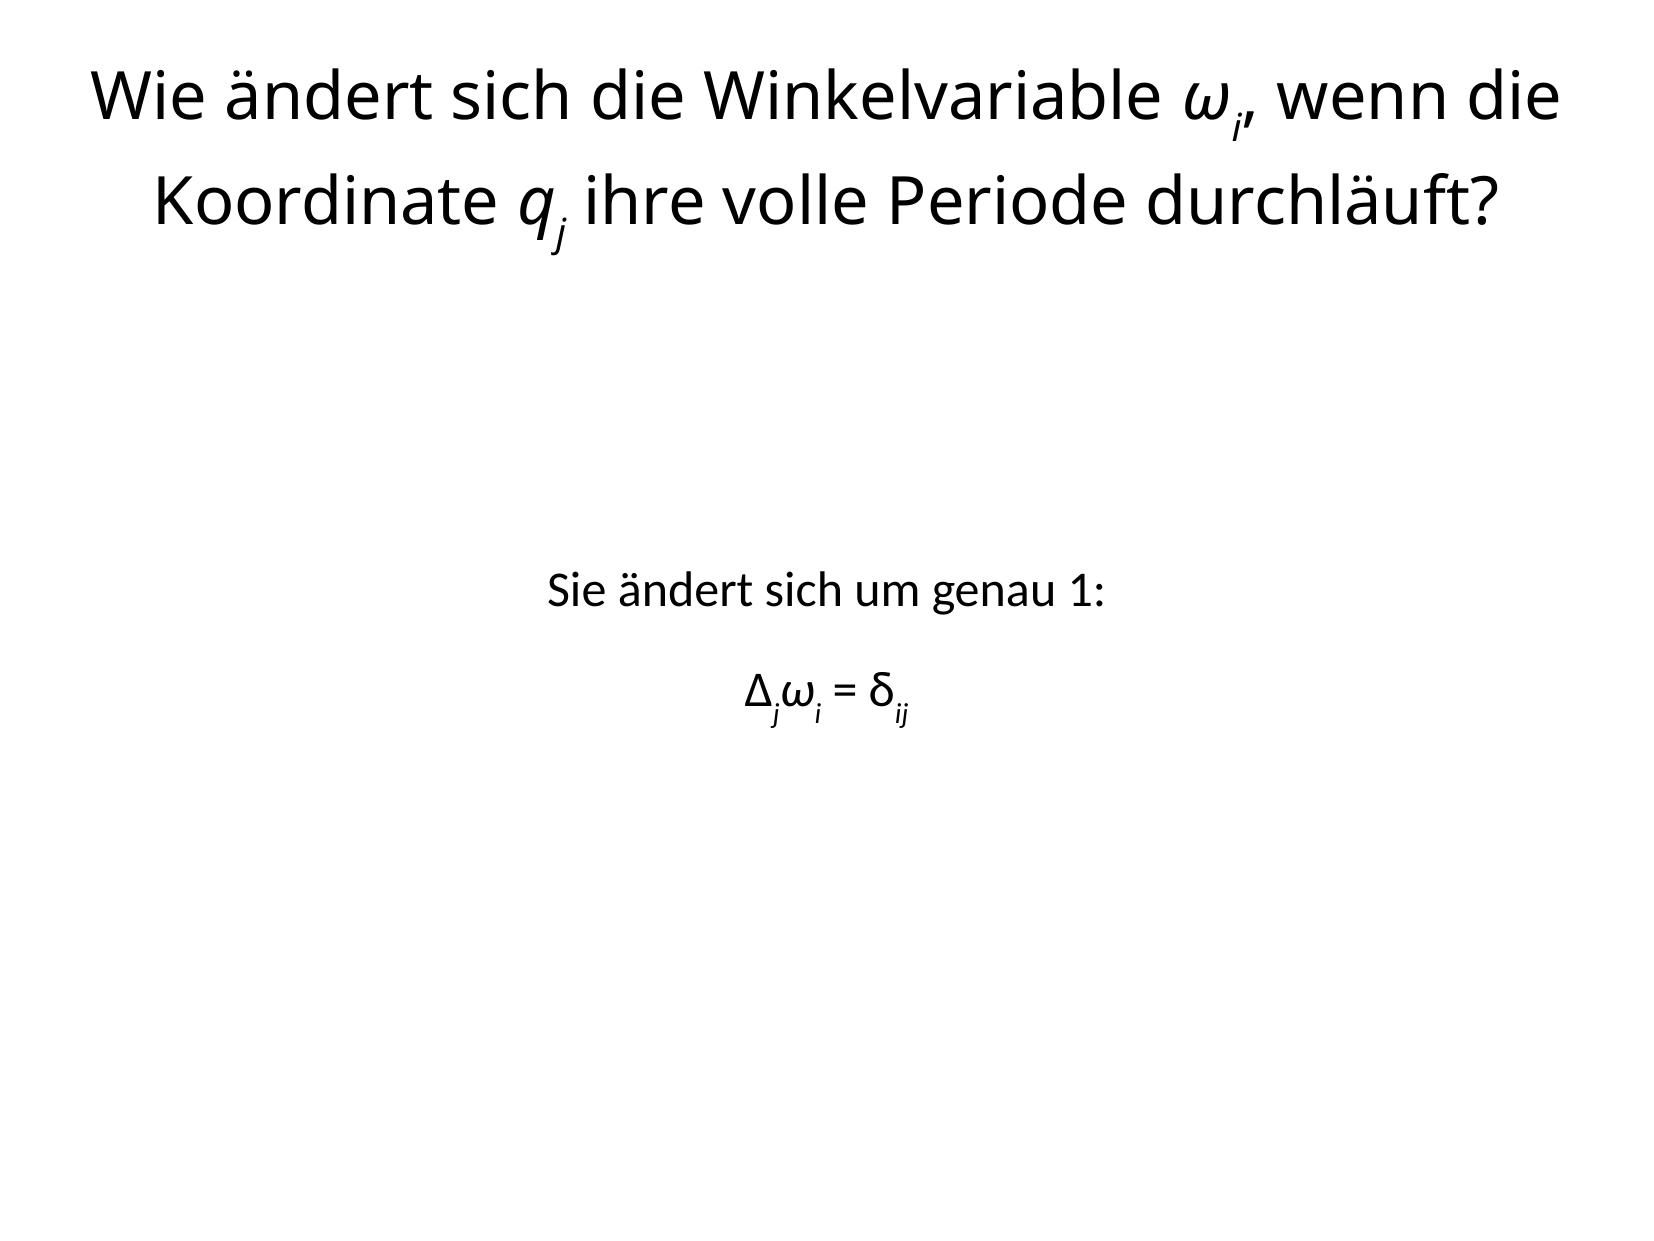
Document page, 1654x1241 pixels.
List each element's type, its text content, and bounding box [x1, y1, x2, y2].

subtitle Sie ändert sich um genau 1: Δjωi = δij [82, 290, 1571, 1010]
title Wie ändert sich die Winkelvariable ωi, wenn die Koordinate qj ihre volle Periode durchläuft? [82, 49, 1571, 257]
